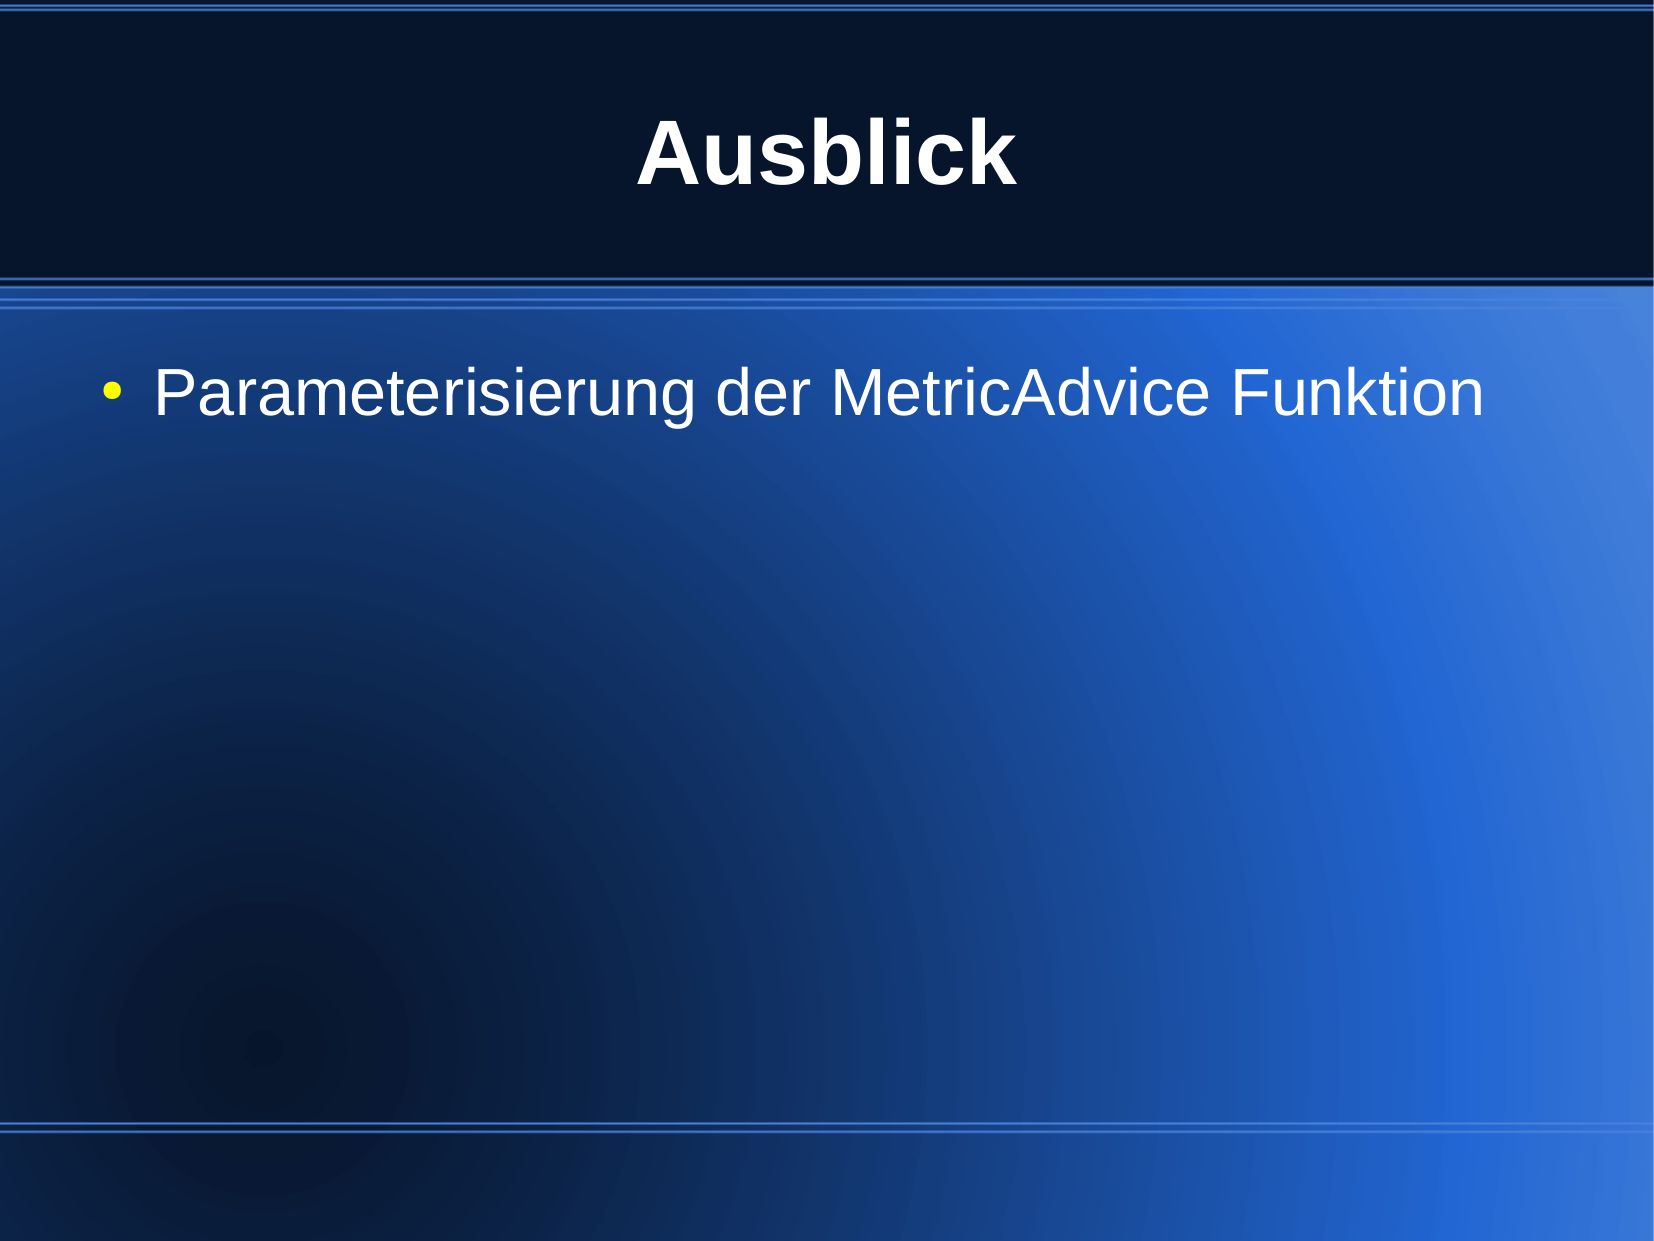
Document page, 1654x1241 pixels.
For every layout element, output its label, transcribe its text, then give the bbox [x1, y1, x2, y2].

list Parameterisierung der MetricAdvice Funktion [82, 355, 1571, 1058]
title Ausblick [82, 49, 1571, 257]
picture [0, 0, 1654, 1241]
